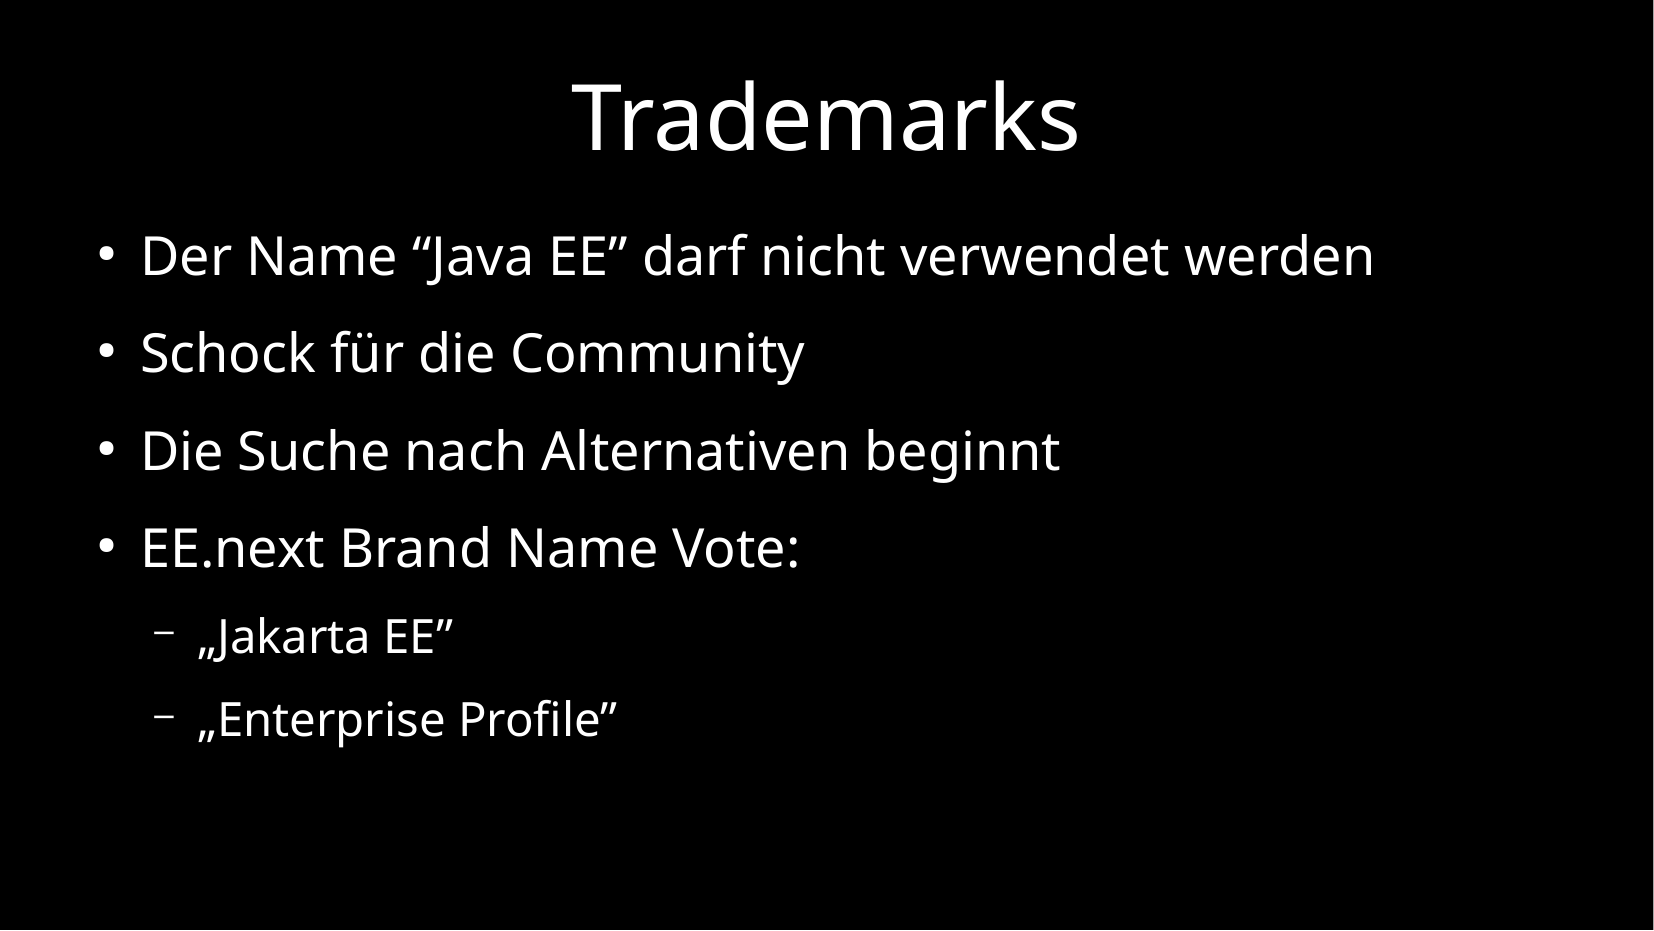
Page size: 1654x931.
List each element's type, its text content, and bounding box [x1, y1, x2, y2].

list Der Name “Java EE” darf nicht verwendet werden Schock für die Community Die Suche nach Alternativen beginnt EE.next Brand Name Vote: „Jakarta EE” „Enterprise Profile” [82, 217, 1571, 758]
title Trademarks [82, 37, 1571, 193]
